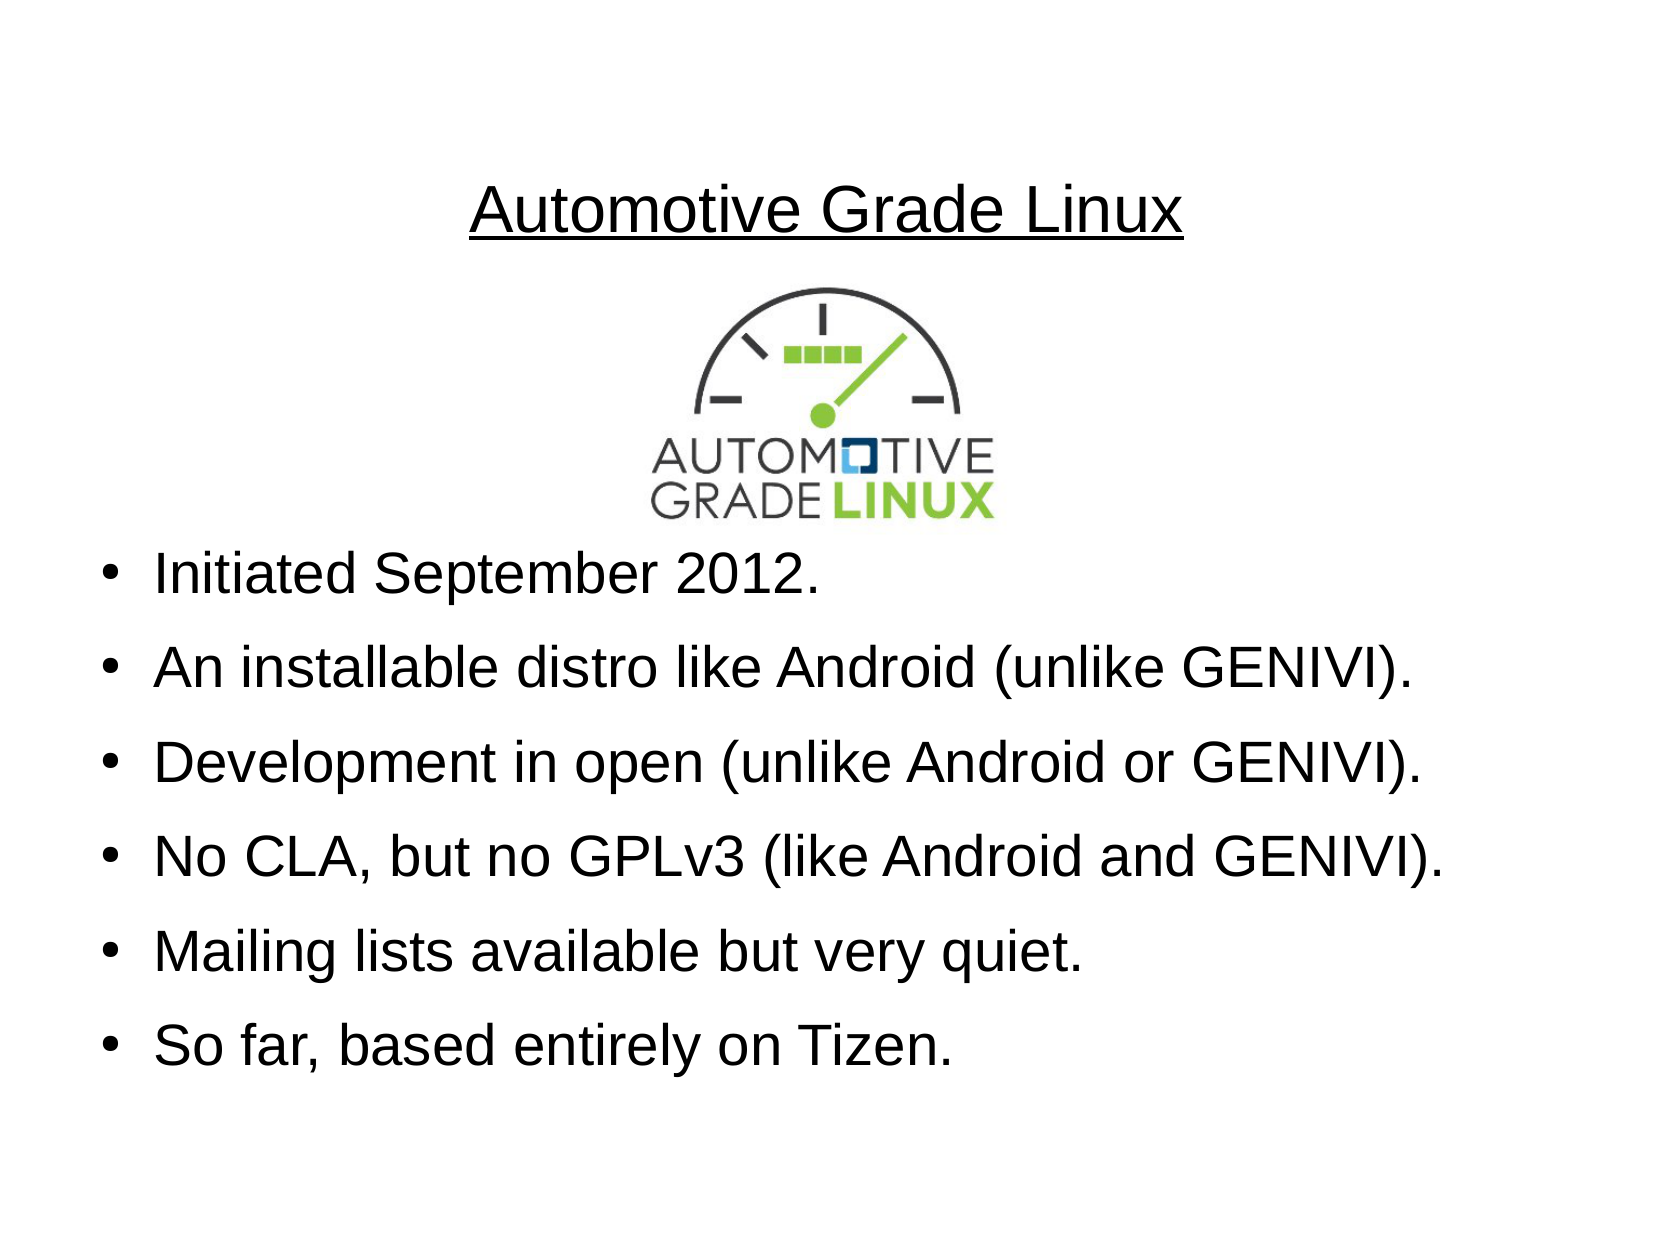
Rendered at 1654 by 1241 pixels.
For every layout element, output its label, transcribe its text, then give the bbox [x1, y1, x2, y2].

list Initiated September 2012. An installable distro like Android (unlike GENIVI). Development in open (unlike Android or GENIVI). No CLA, but no GPLv3 (like Android and GENIVI). Mailing lists available but very quiet. So far, based entirely on Tizen. [82, 540, 1553, 1081]
picture [568, 313, 1067, 540]
title Automotive Grade Linux [82, 105, 1571, 313]
